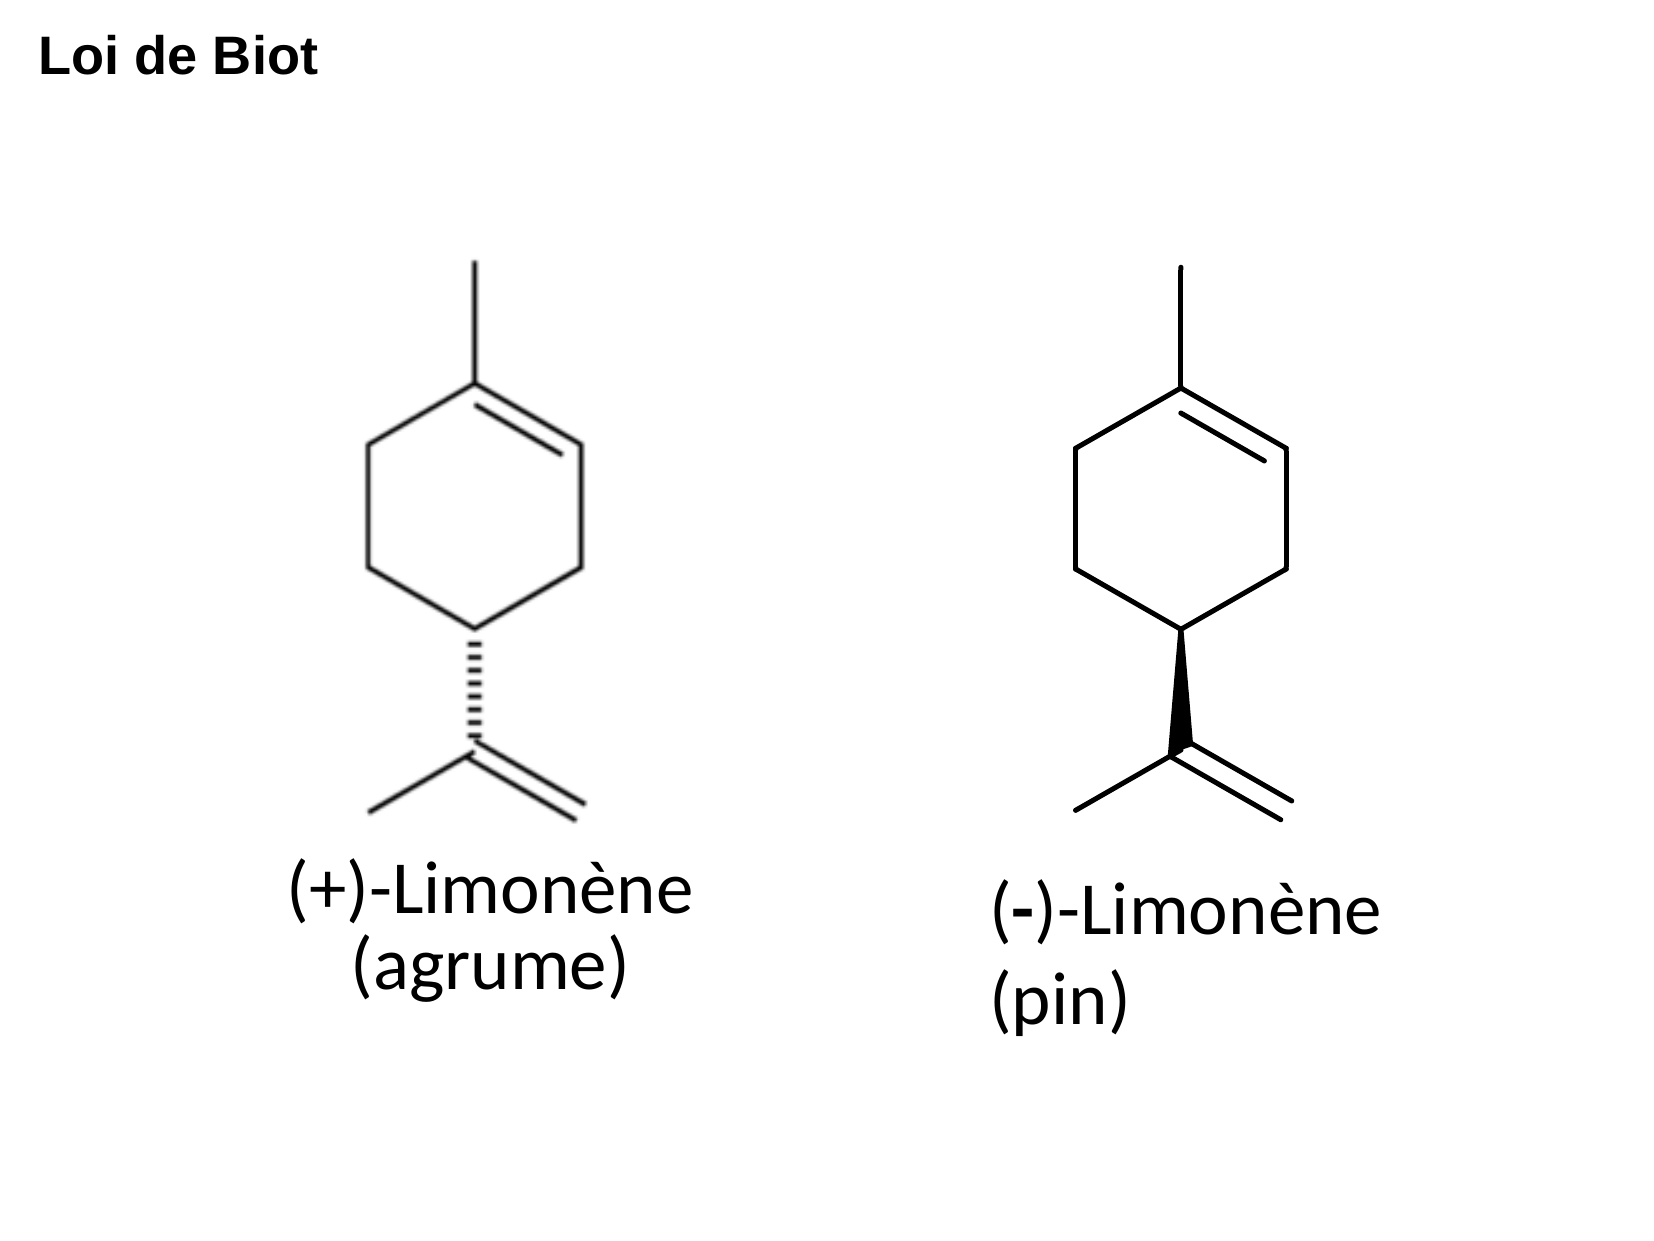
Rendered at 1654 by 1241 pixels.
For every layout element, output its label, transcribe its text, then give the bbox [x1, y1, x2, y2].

picture [1062, 259, 1312, 850]
text_box Loi de Biot [23, 17, 630, 95]
picture [351, 246, 603, 839]
text_box (+)-Limonène (agrume) [259, 850, 721, 1141]
text_box (-)-Limonène (pin) [974, 851, 1431, 1137]
